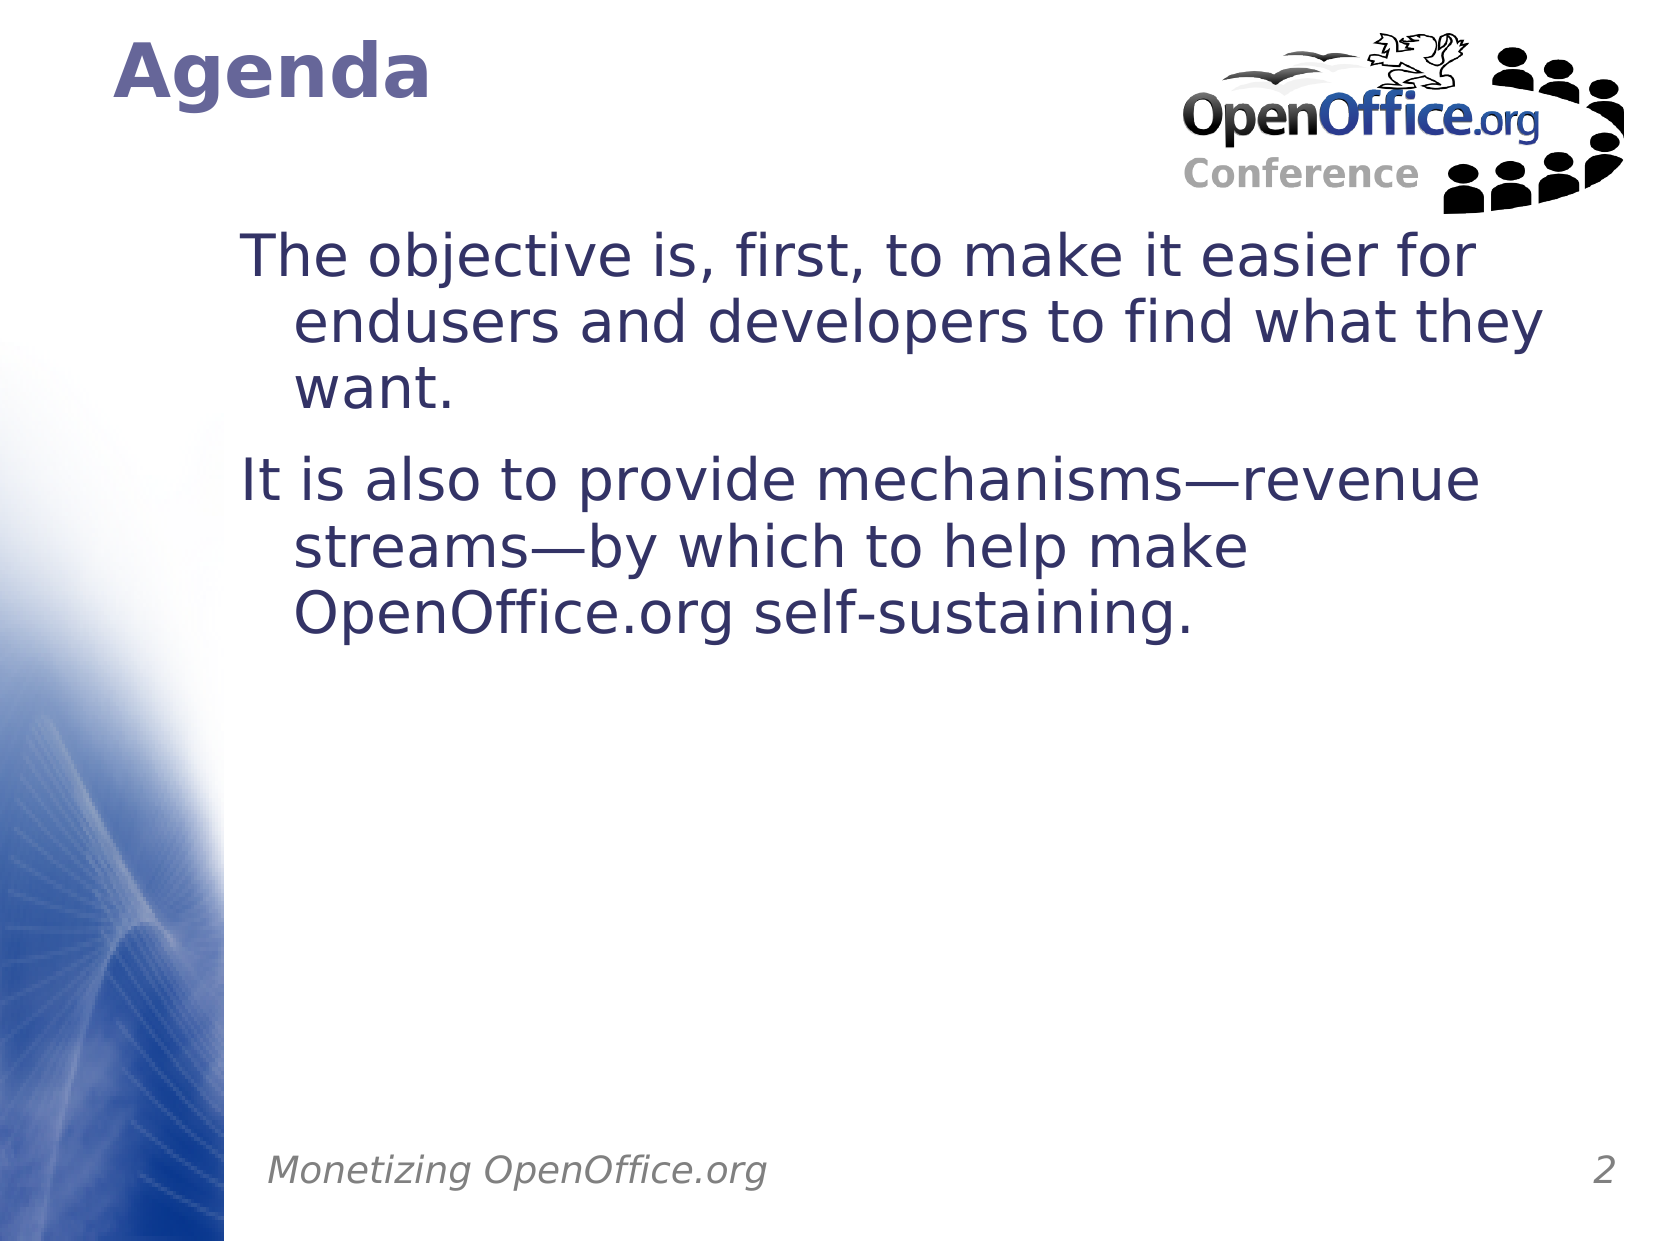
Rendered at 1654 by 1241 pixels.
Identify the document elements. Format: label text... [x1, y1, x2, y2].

title Agenda [24, 15, 987, 129]
picture [1183, 33, 1624, 214]
list The objective is, first, to make it easier for endusers and developers to find what they want. It is also to provide mechanisms—revenue streams—by which to help make OpenOffice.org self-sustaining. [223, 223, 1619, 1133]
picture [0, 0, 224, 1241]
